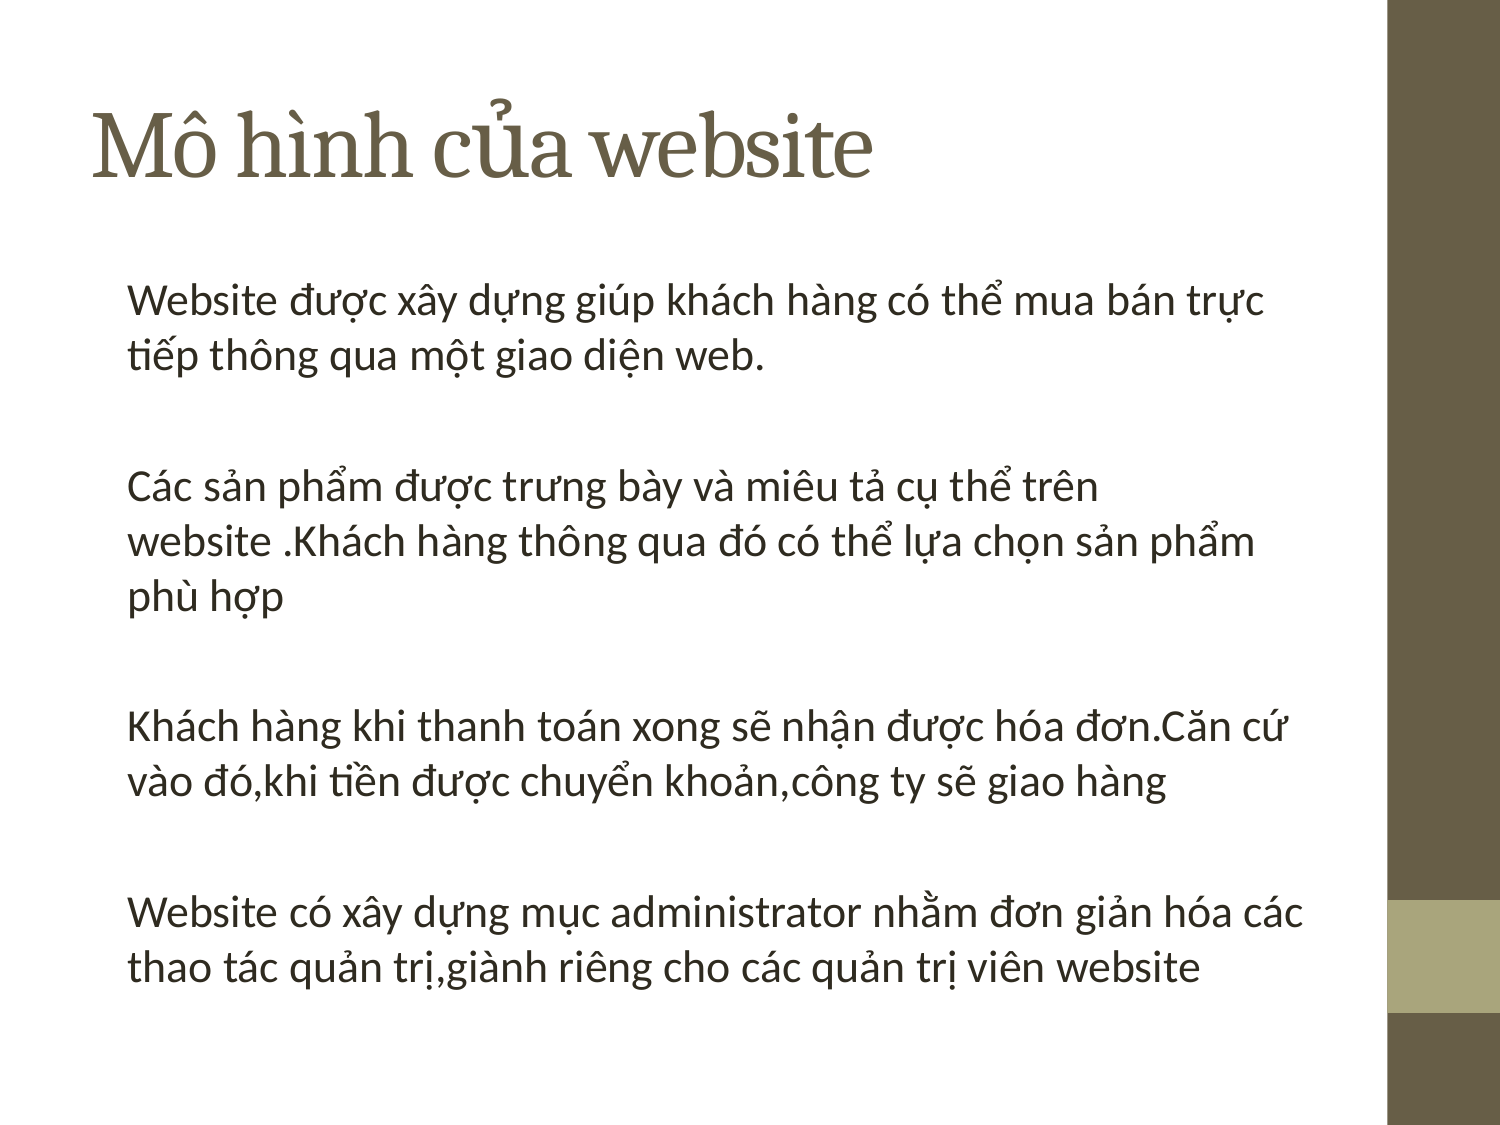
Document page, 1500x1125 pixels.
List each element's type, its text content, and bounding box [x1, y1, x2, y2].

title Mô hình của website [75, 45, 1326, 233]
list Website được xây dựng giúp khách hàng có thể mua bán trực tiếp thông qua một giao diện web. Các sản phẩm được trưng bày và miêu tả cụ thể trên website .Khách hàng thông qua đó có thể lựa chọn sản phẩm phù hợp Khách hàng khi thanh toán xong sẽ nhận được hóa đơn.Căn cứ vào đó,khi tiền được chuyển khoản,công ty sẽ giao hàng Website có xây dựng mục administrator nhằm đơn giản hóa các thao tác quản trị,giành riêng cho các quản trị viên website [75, 262, 1326, 1051]
